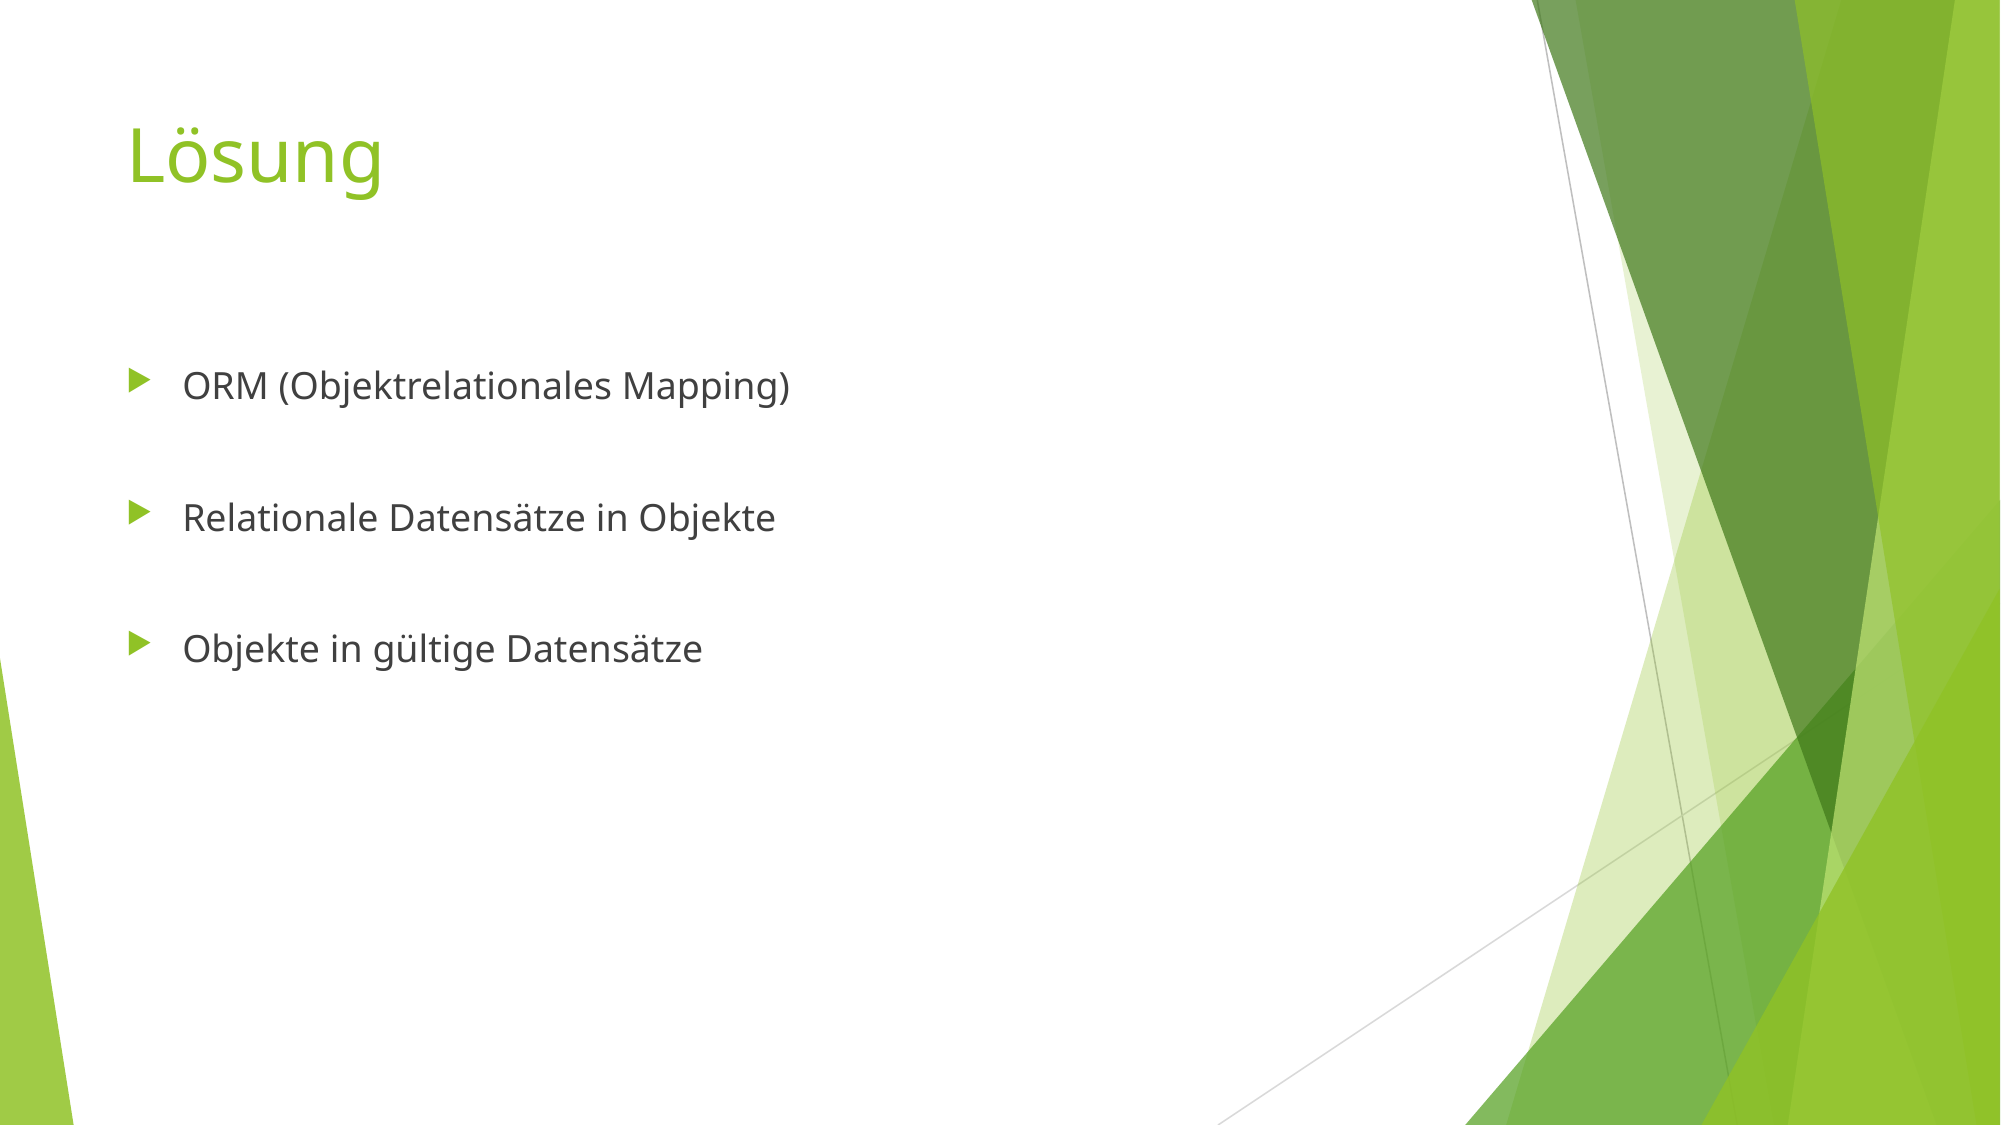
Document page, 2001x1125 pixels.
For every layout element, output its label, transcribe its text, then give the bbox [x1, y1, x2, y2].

list ORM (Objektrelationales Mapping) Relationale Datensätze in Objekte Objekte in gültige Datensätze [111, 354, 1522, 992]
title Lösung [111, 99, 1522, 317]
